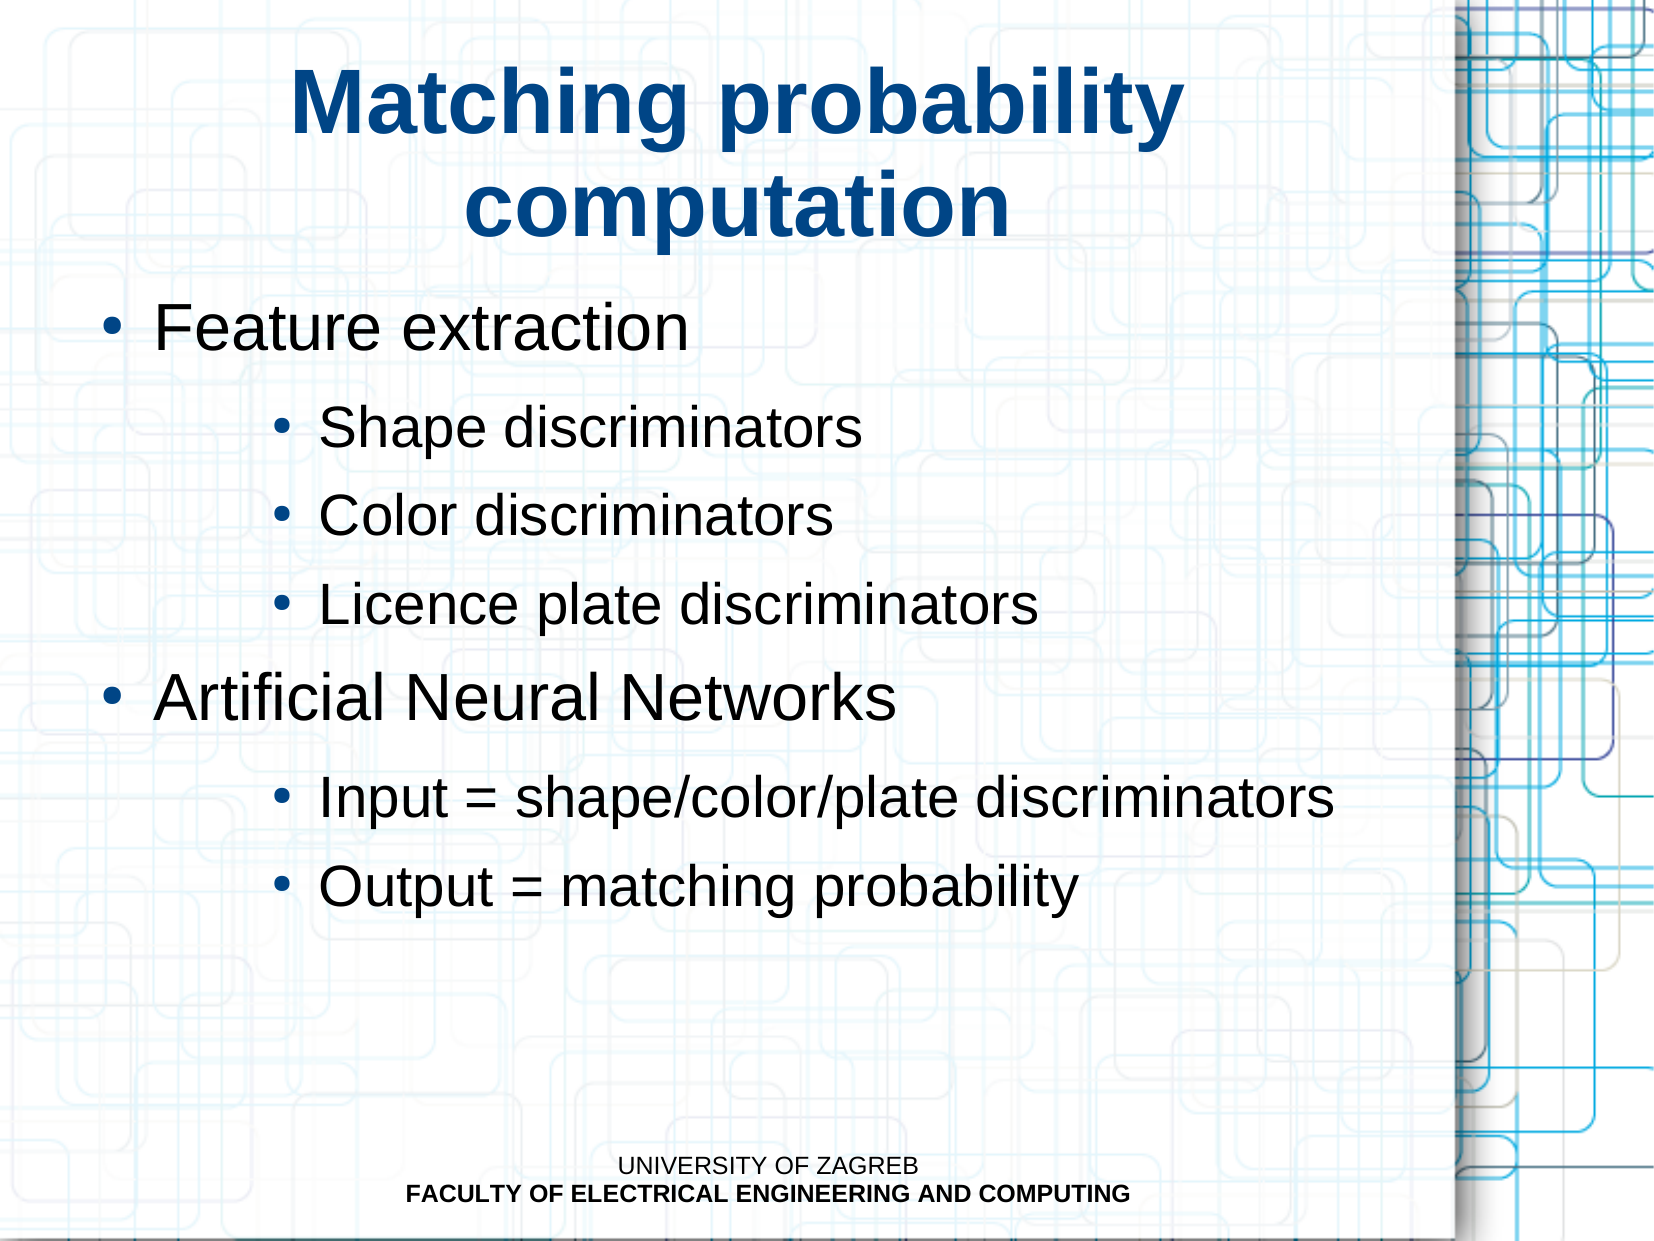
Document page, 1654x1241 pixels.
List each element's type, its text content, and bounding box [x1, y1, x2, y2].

list Feature extraction Shape discriminators Color discriminators Licence plate discriminators Artificial Neural Networks Input = shape/color/plate discriminators Output = matching probability [82, 290, 1418, 1241]
picture [0, 0, 1654, 1241]
title Matching probability computation [59, 50, 1418, 256]
